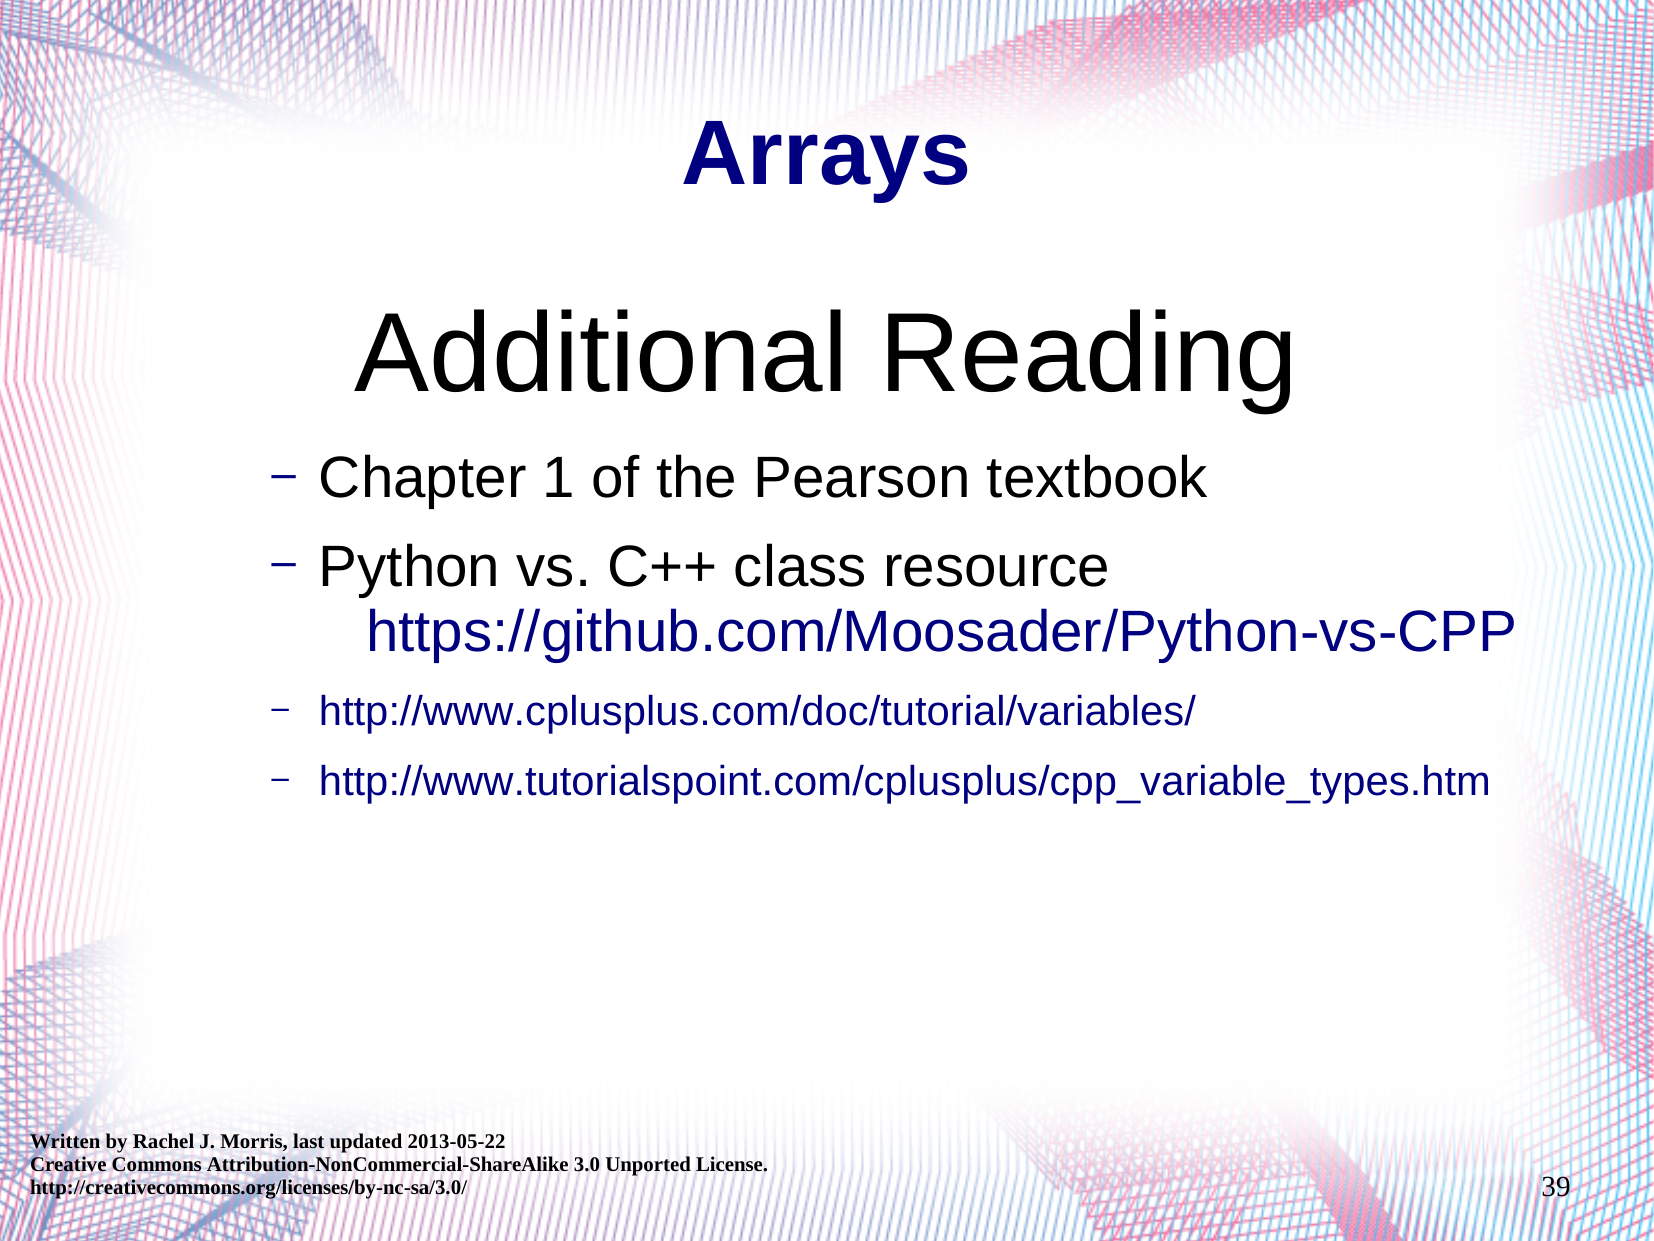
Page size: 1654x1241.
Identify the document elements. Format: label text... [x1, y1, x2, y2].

list Additional Reading Chapter 1 of the Pearson textbook Python vs. C++ class resource https://github.com/Moosader/Python-vs-CPP http://www.cplusplus.com/doc/tutorial/variables/ http://www.tutorialspoint.com/cplusplus/cpp_variable_types.htm [82, 290, 1571, 1010]
title Arrays [82, 49, 1571, 257]
picture [0, 0, 1654, 1241]
